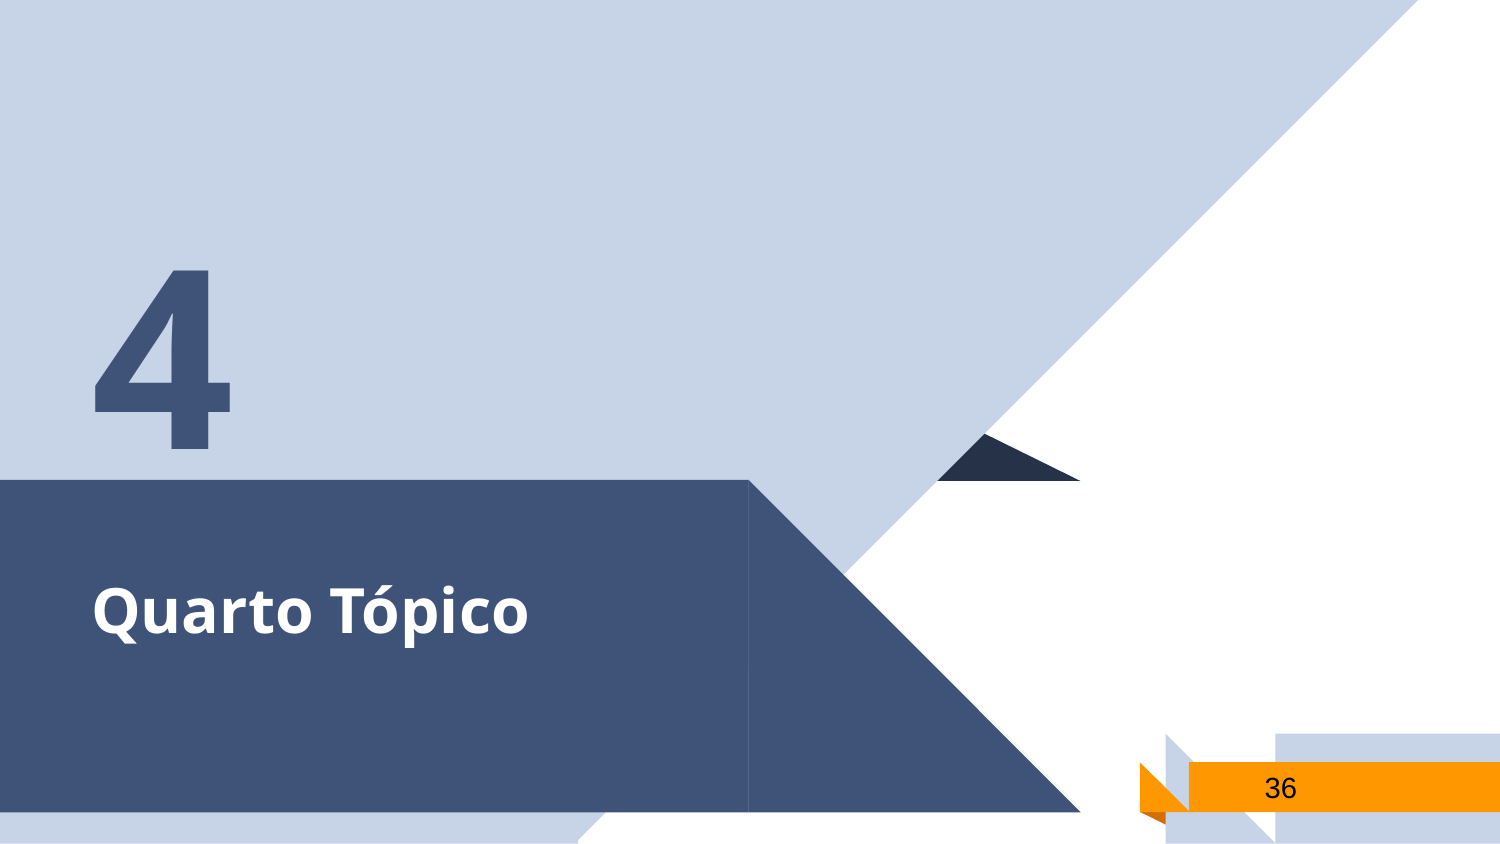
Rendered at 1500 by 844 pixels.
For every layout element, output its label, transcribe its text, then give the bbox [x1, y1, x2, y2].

title Quarto Tópico [76, 470, 839, 662]
text_box 4 [76, 0, 434, 515]
slide_number <number> [1249, 760, 1494, 813]
